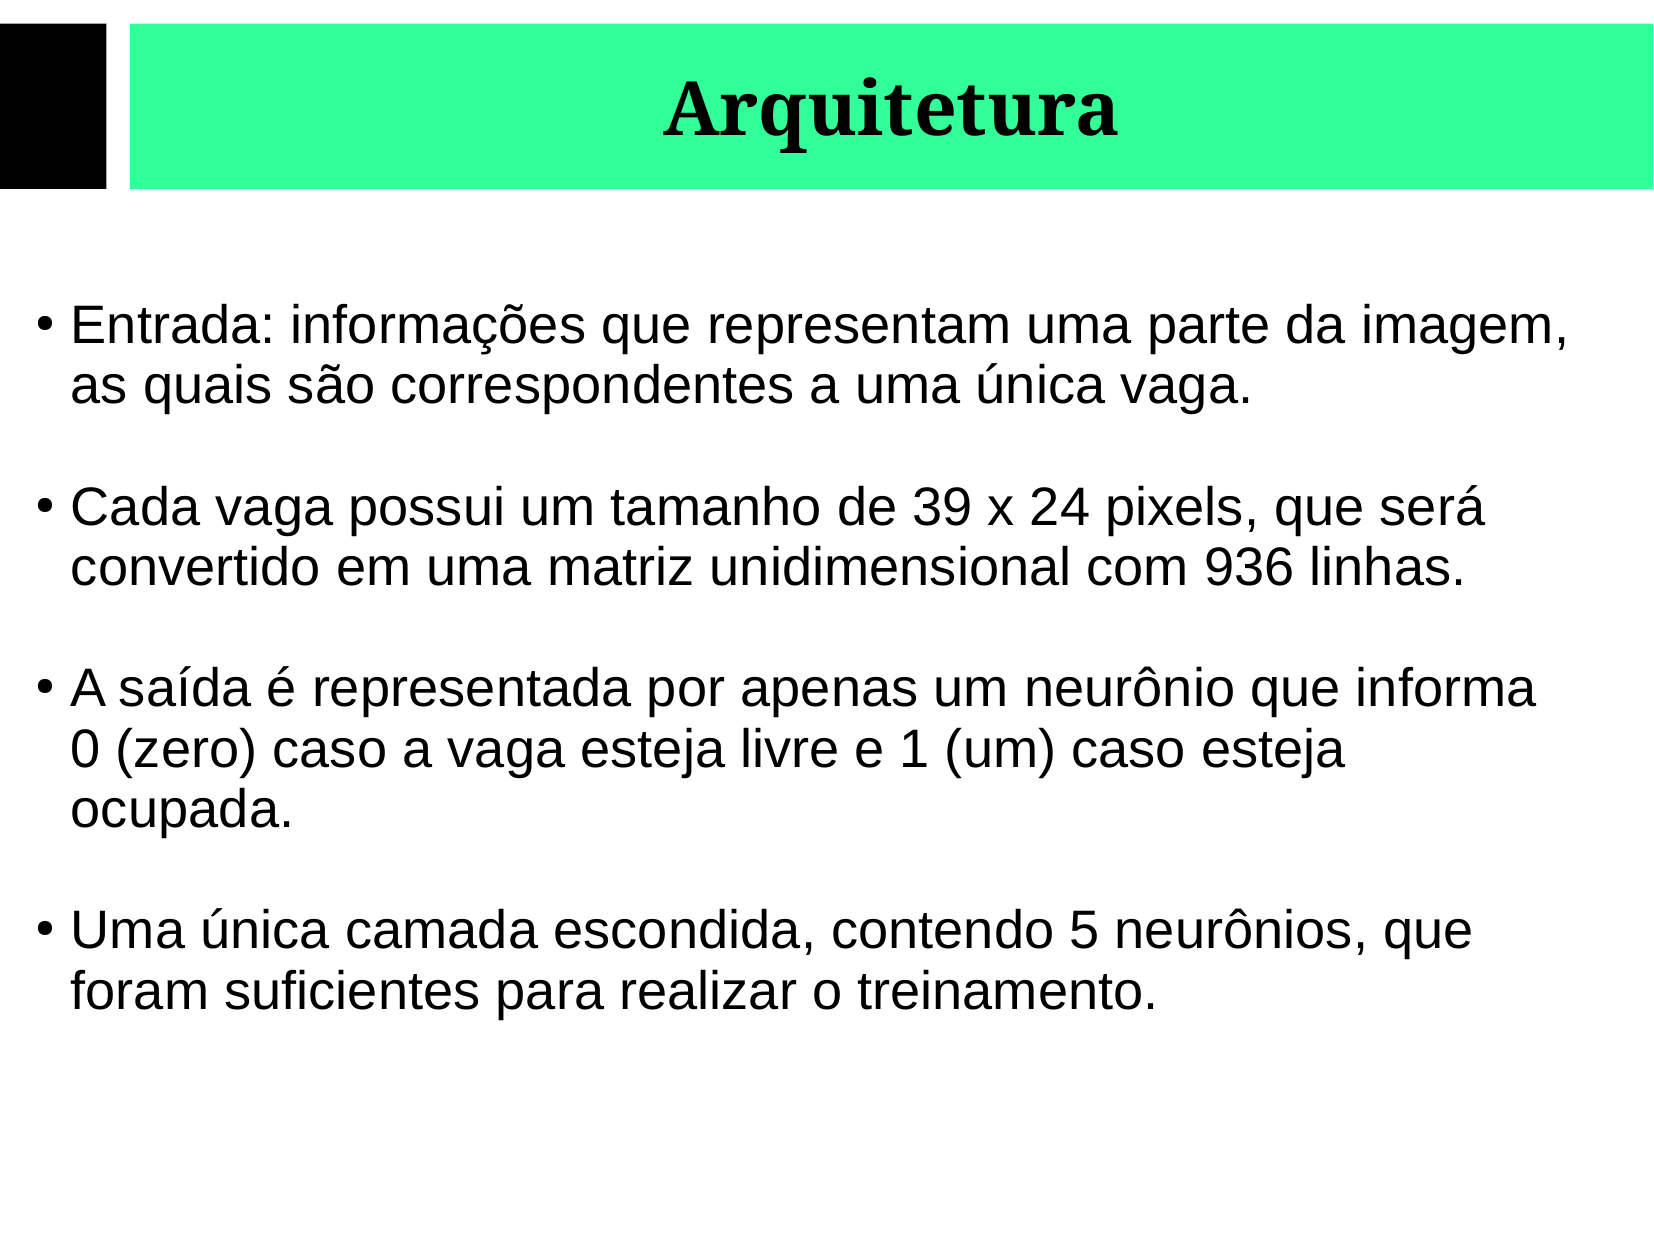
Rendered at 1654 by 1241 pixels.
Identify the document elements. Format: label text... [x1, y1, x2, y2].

subtitle Entrada: informações que representam uma parte da imagem, as quais são correspondentes a uma única vaga. Cada vaga possui um tamanho de 39 x 24 pixels, que será convertido em uma matriz unidimensional com 936 linhas. A saída é representada por apenas um neurônio que informa 0 (zero) caso a vaga esteja livre e 1 (um) caso esteja ocupada. Uma única camada escondida, contendo 5 neurônios, que foram suficientes para realizar o treinamento. [35, 248, 1583, 1158]
text_box Arquitetura [129, 23, 1654, 189]
text_box [0, 23, 107, 189]
